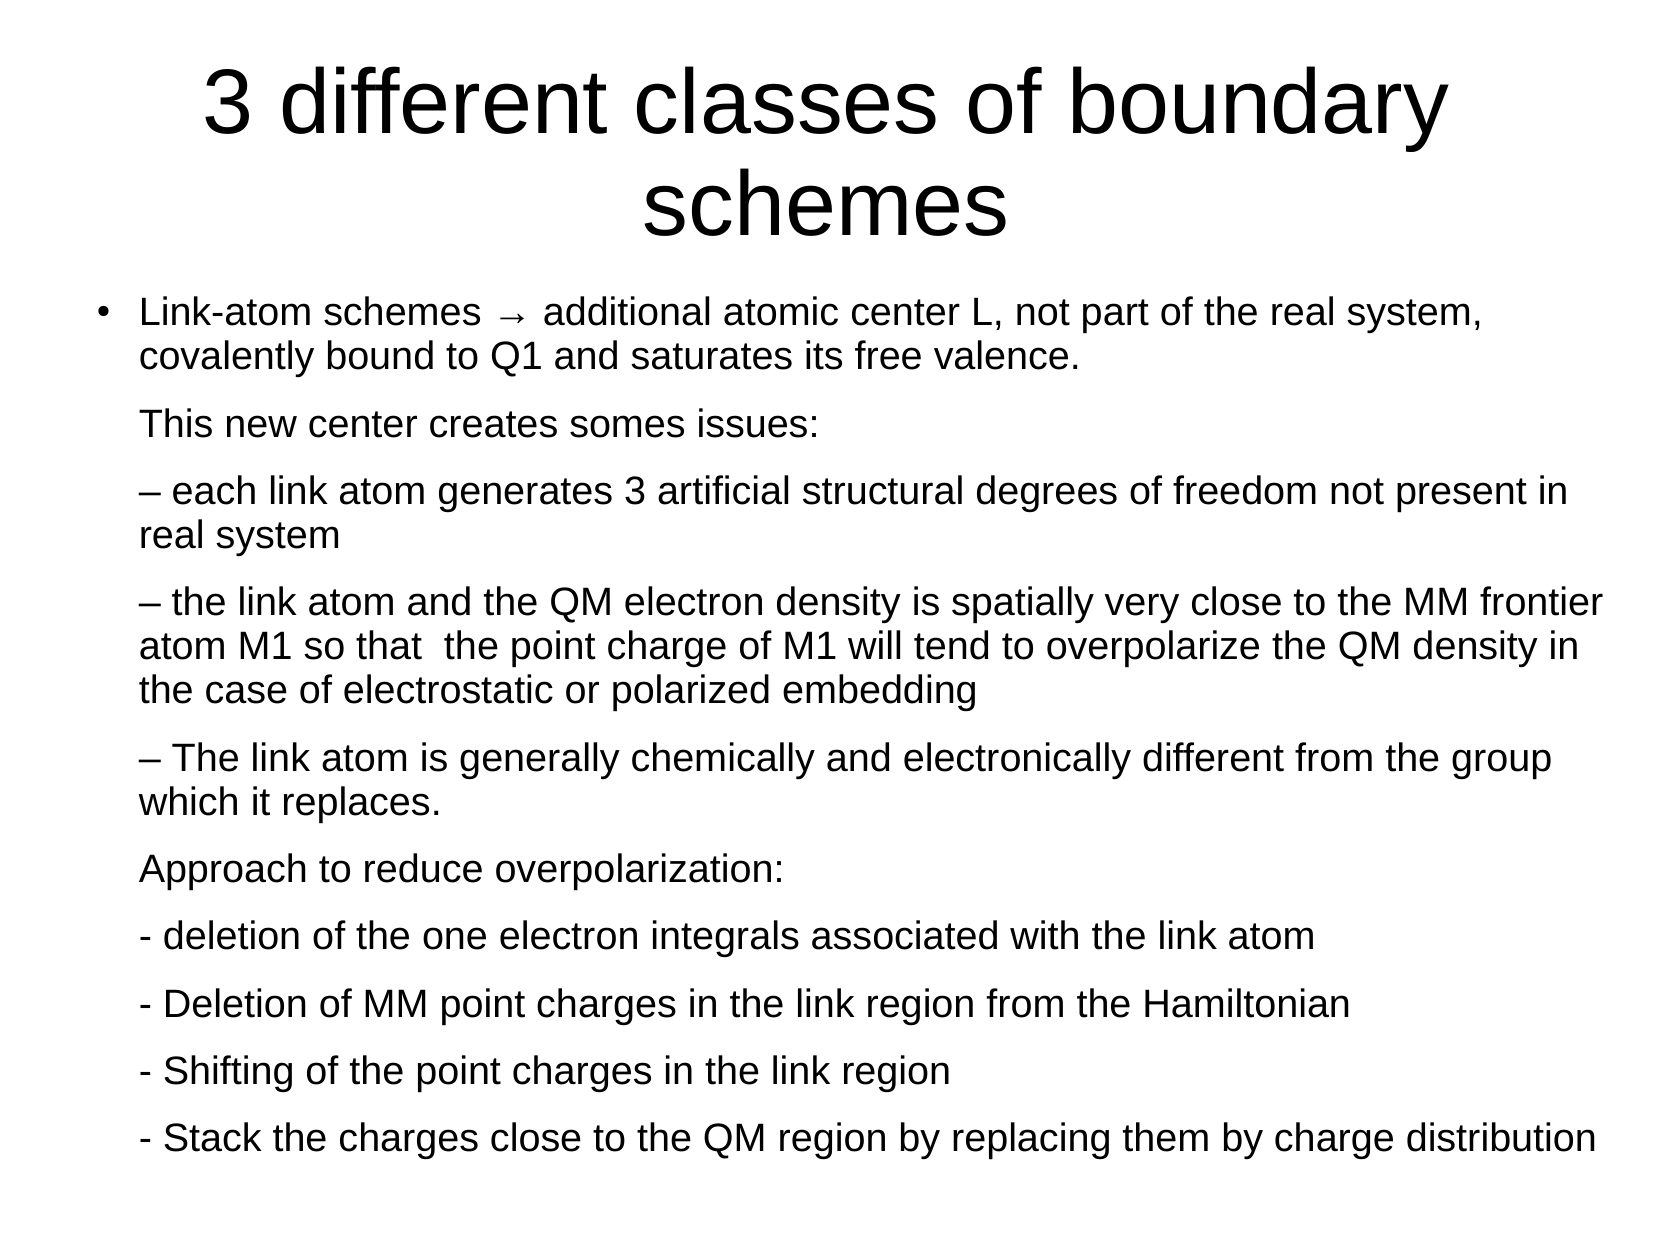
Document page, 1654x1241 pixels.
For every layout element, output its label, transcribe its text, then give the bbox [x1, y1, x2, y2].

title 3 different classes of boundary schemes [82, 49, 1571, 257]
list Link-atom schemes → additional atomic center L, not part of the real system, covalently bound to Q1 and saturates its free valence. This new center creates somes issues: – each link atom generates 3 artificial structural degrees of freedom not present in real system – the link atom and the QM electron density is spatially very close to the MM frontier atom M1 so that the point charge of M1 will tend to overpolarize the QM density in the case of electrostatic or polarized embedding – The link atom is generally chemically and electronically different from the group which it replaces. Approach to reduce overpolarization: - deletion of the one electron integrals associated with the link atom - Deletion of MM point charges in the link region from the Hamiltonian - Shifting of the point charges in the link region - Stack the charges close to the QM region by replacing them by charge distribution [82, 290, 1630, 1182]
